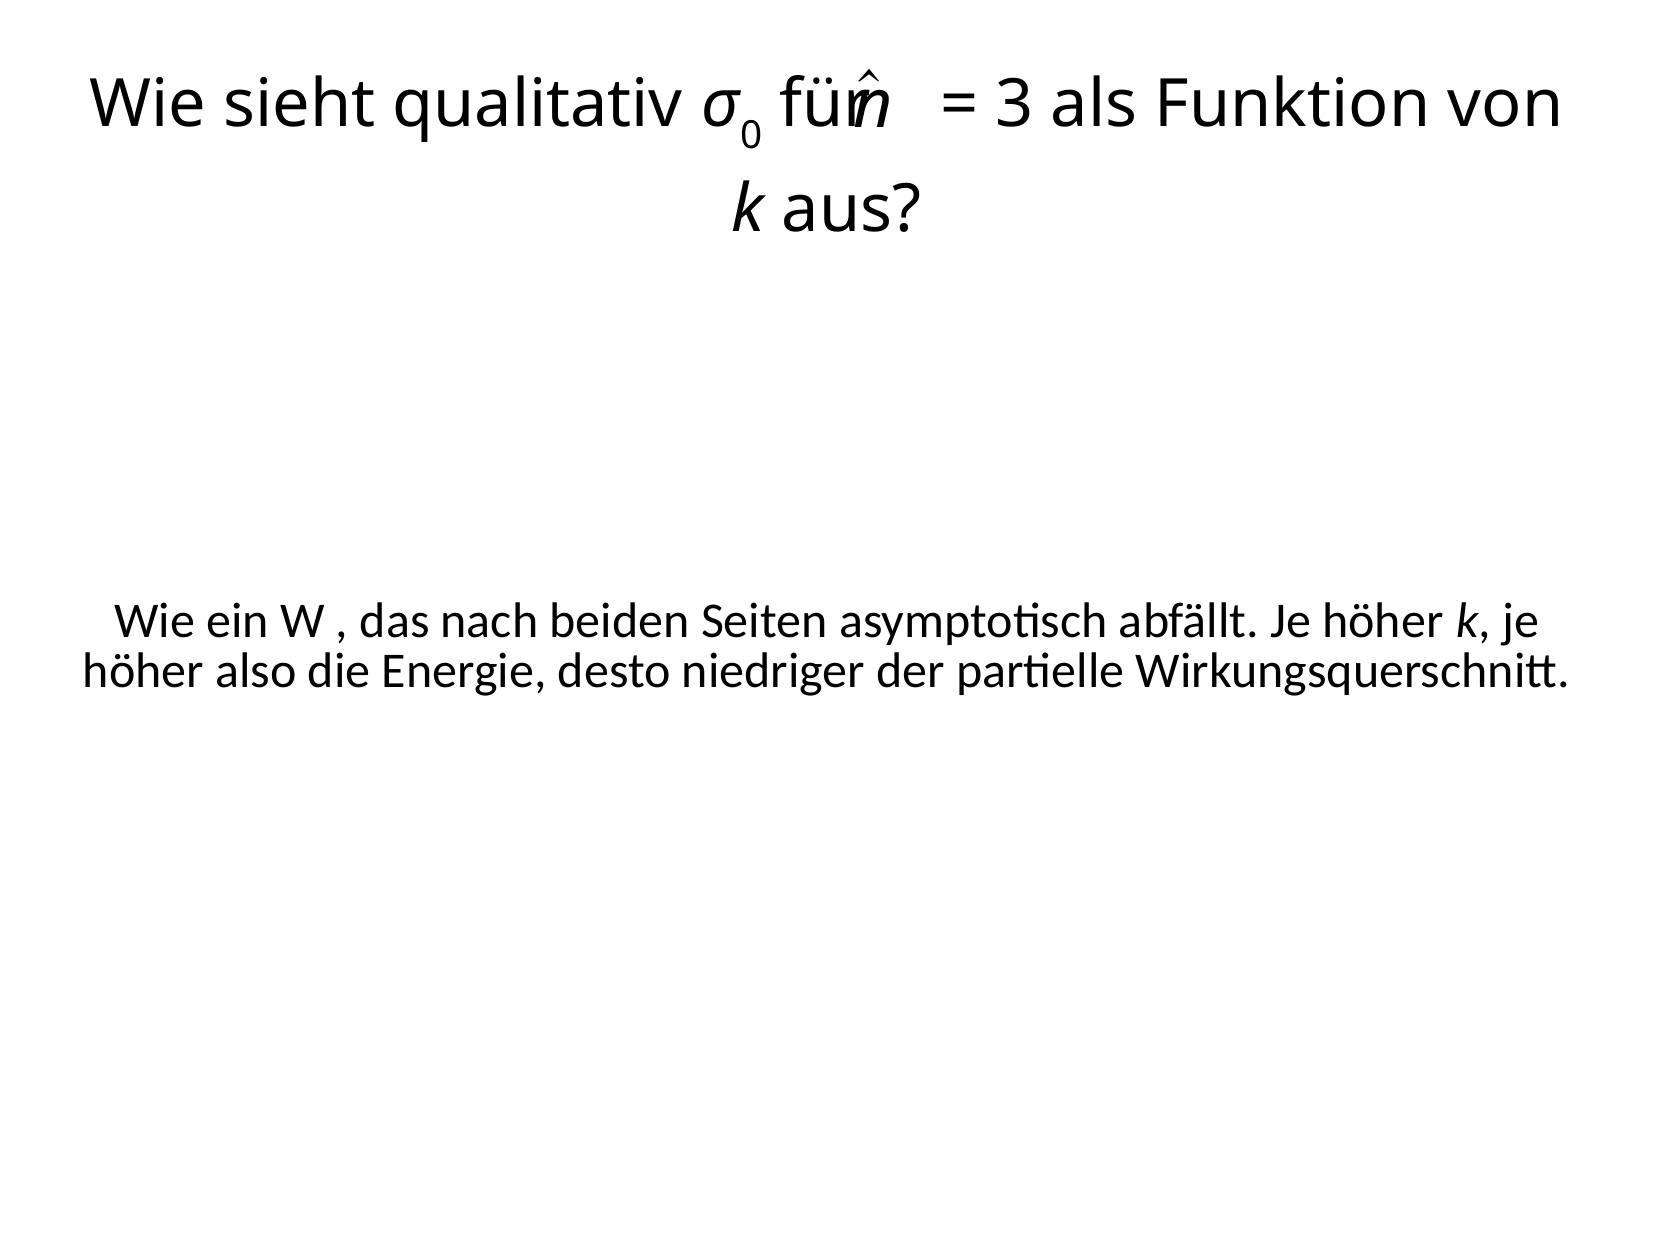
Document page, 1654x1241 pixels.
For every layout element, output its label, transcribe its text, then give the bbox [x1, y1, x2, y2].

chart [842, 63, 896, 147]
subtitle Wie ein W , das nach beiden Seiten asymptotisch abfällt. Je höher k, je höher also die Energie, desto niedriger der partielle Wirkungsquerschnitt. [82, 290, 1571, 1010]
title Wie sieht qualitativ σ0 für = 3 als Funktion von k aus? [82, 49, 1571, 257]
